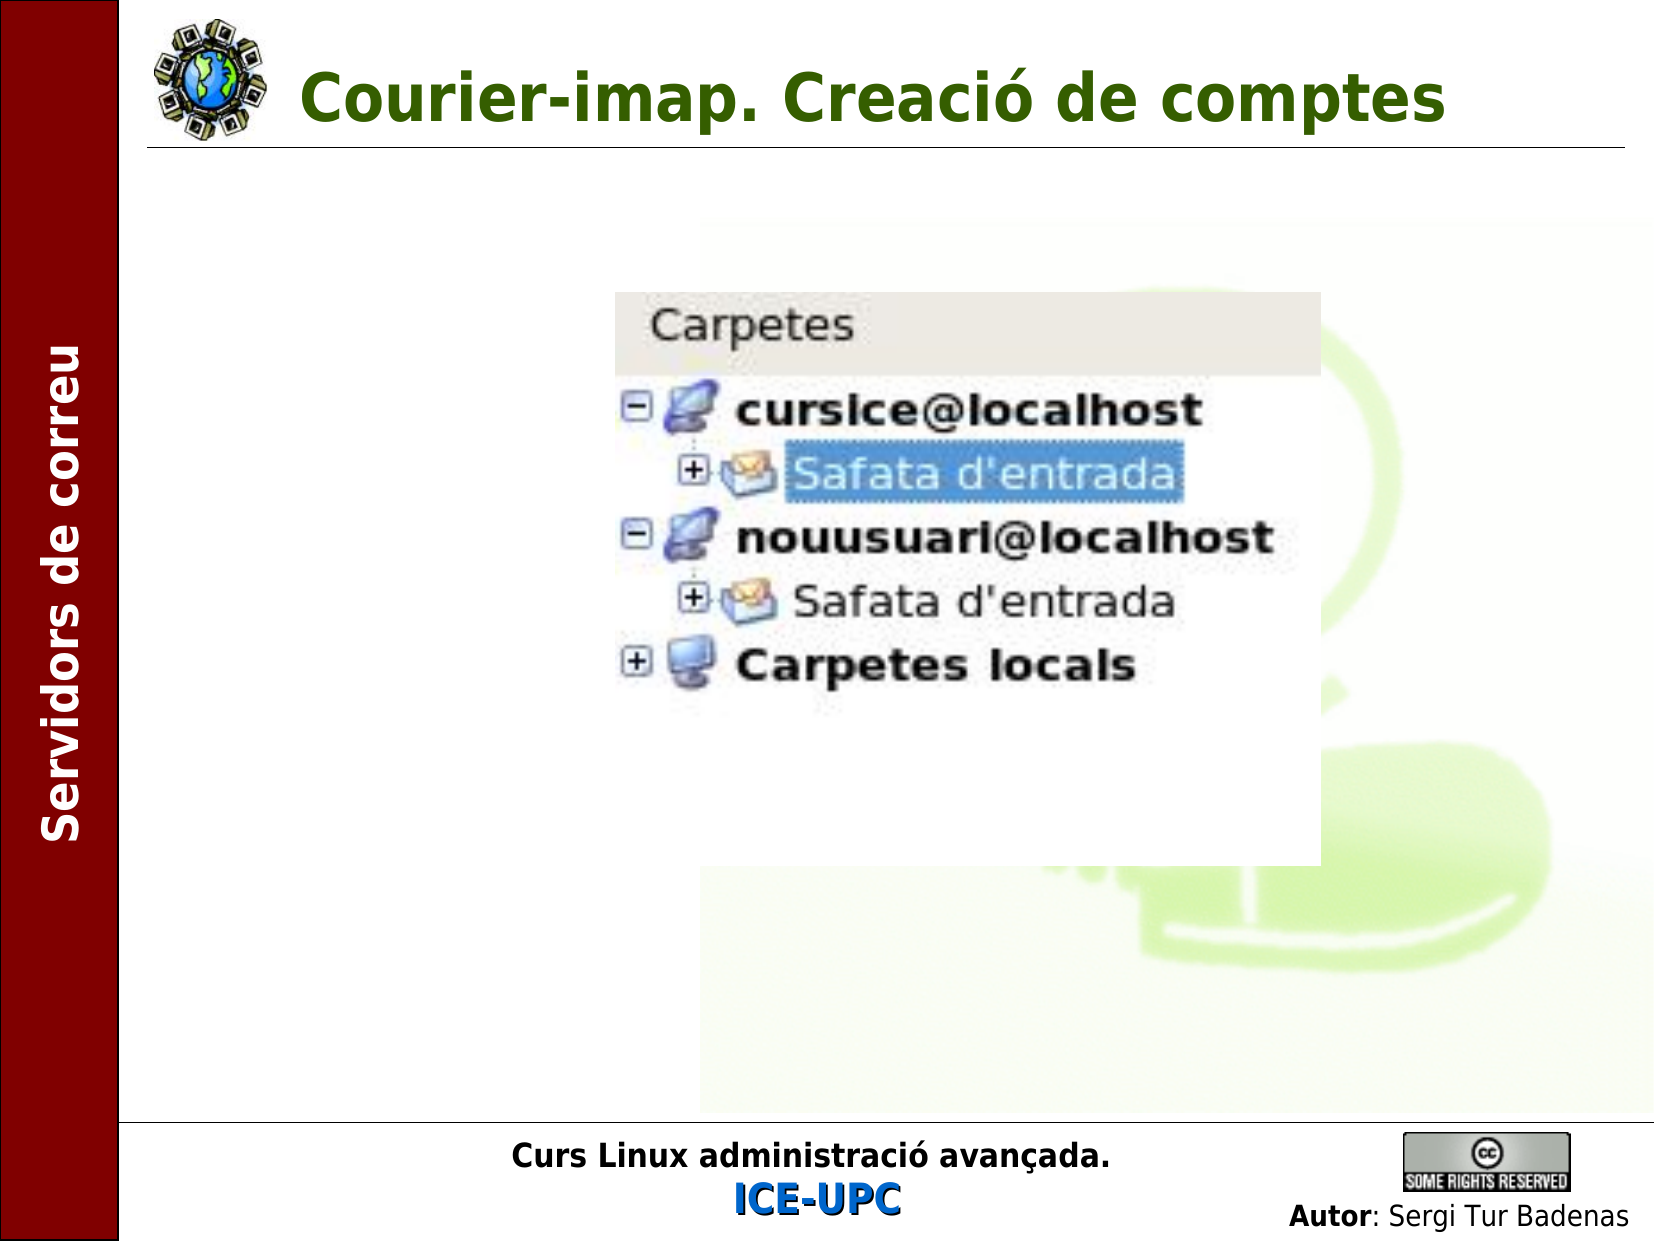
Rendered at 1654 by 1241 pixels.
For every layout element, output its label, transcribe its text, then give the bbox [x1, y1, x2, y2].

picture [154, 19, 268, 56]
title Courier-imap. Creació de comptes [129, 56, 1619, 141]
picture [615, 217, 1654, 1113]
picture [1403, 1132, 1571, 1192]
